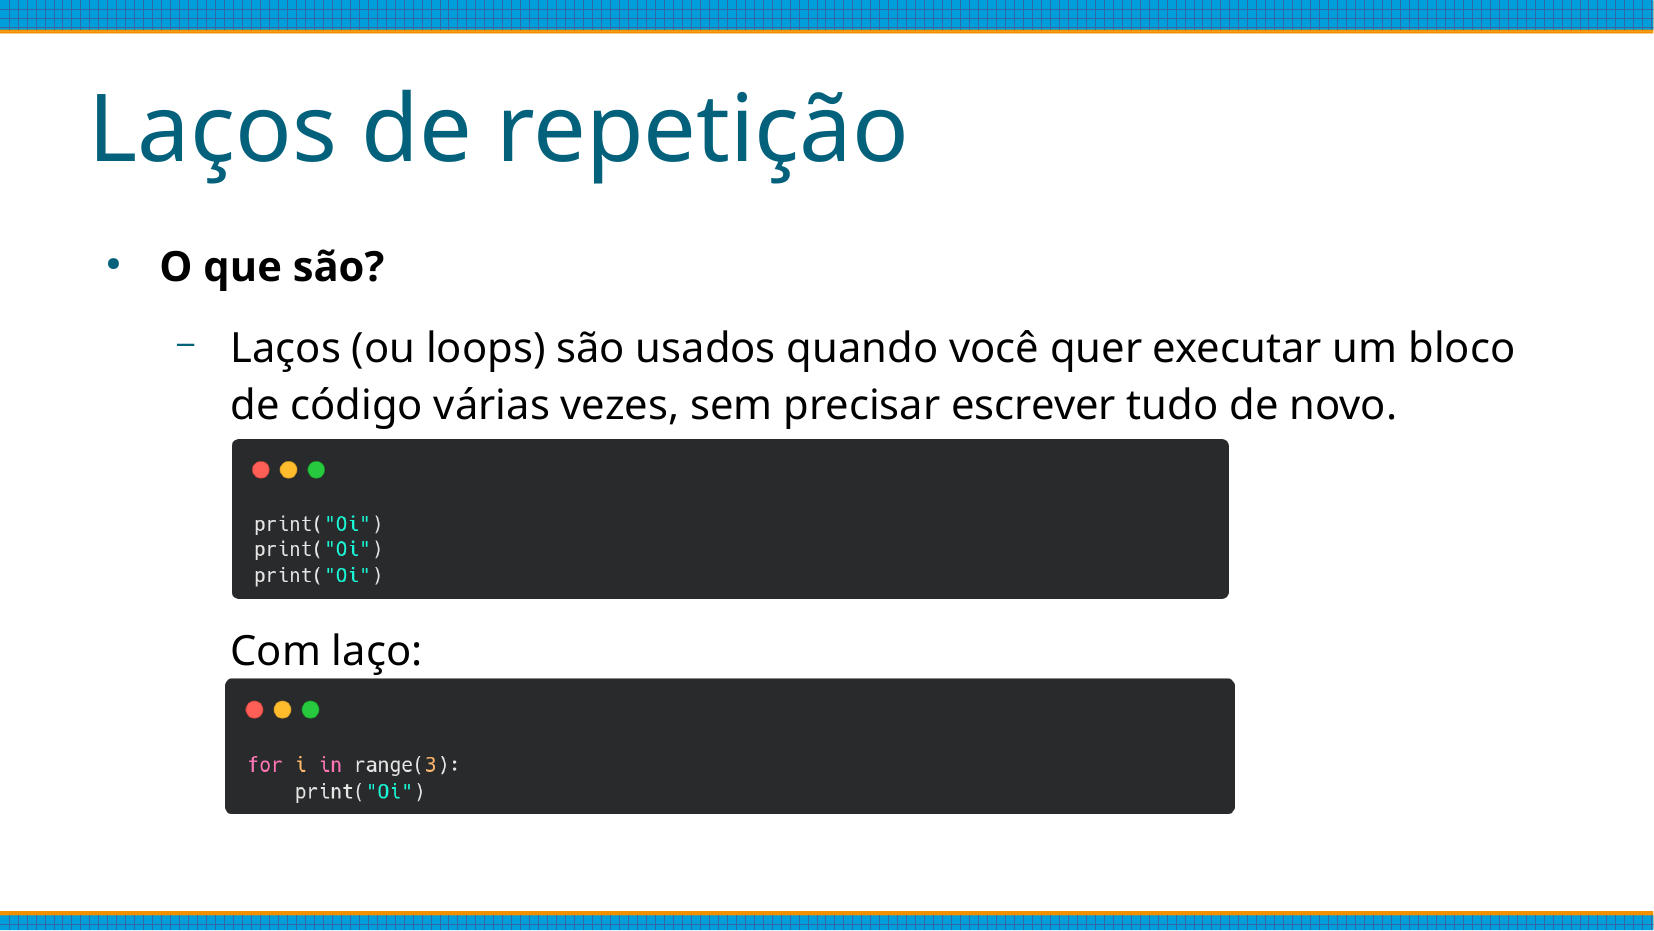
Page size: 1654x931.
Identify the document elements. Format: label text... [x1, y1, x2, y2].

title Laços de repetição [88, 44, 1565, 207]
list O que são? Laços (ou loops) são usados quando você quer executar um bloco de código várias vezes, sem precisar escrever tudo de novo. Com laço: [88, 236, 1565, 901]
picture [219, 427, 1241, 609]
picture [212, 667, 1247, 825]
